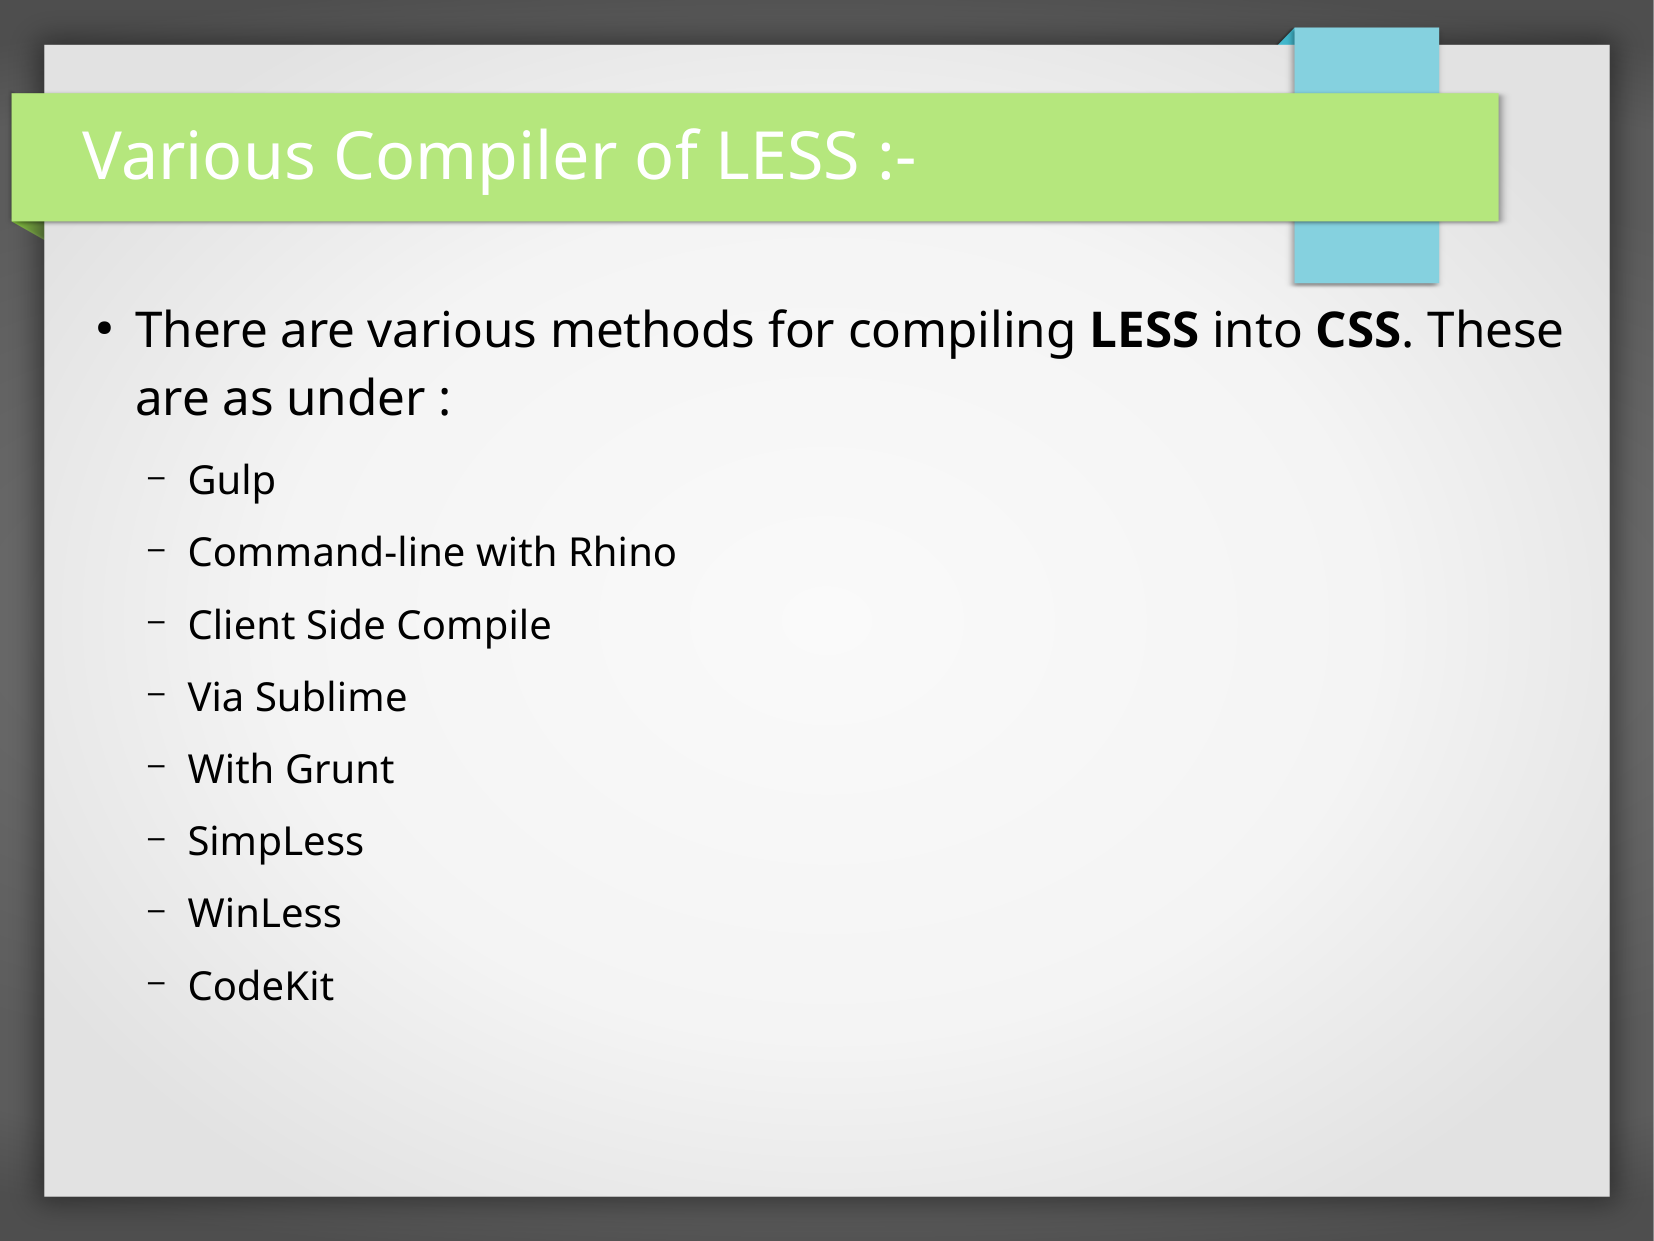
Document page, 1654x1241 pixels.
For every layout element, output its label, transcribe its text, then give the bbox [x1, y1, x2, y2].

title Various Compiler of LESS :- [82, 94, 1264, 213]
list There are various methods for compiling LESS into CSS. These are as under : Gulp Command-line with Rhino Client Side Compile Via Sublime With Grunt SimpLess WinLess CodeKit [82, 295, 1571, 1015]
picture [0, 0, 1654, 1241]
